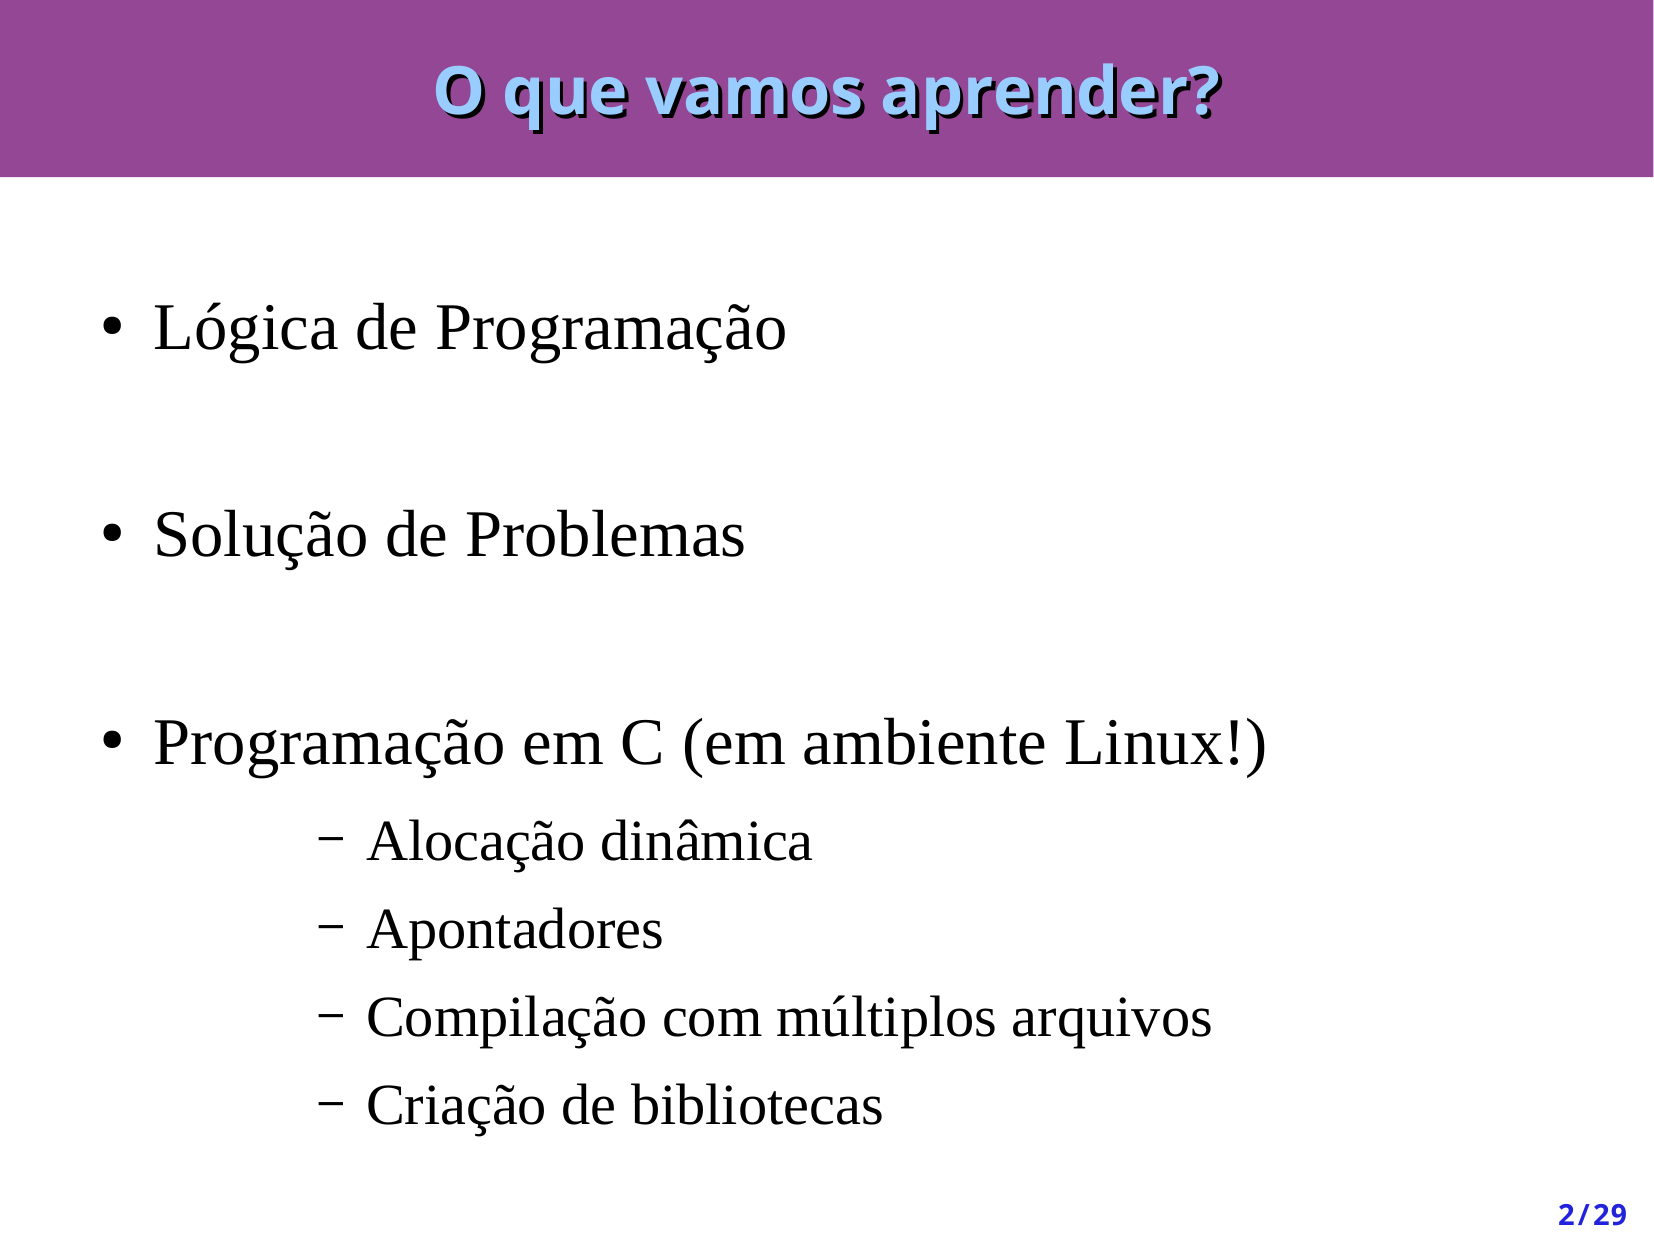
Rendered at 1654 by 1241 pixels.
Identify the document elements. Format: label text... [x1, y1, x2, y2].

list Lógica de Programação Solução de Problemas Programação em C (em ambiente Linux!) Alocação dinâmica Apontadores Compilação com múltiplos arquivos Criação de bibliotecas [82, 290, 1571, 1227]
title O que vamos aprender? [0, 0, 1654, 178]
